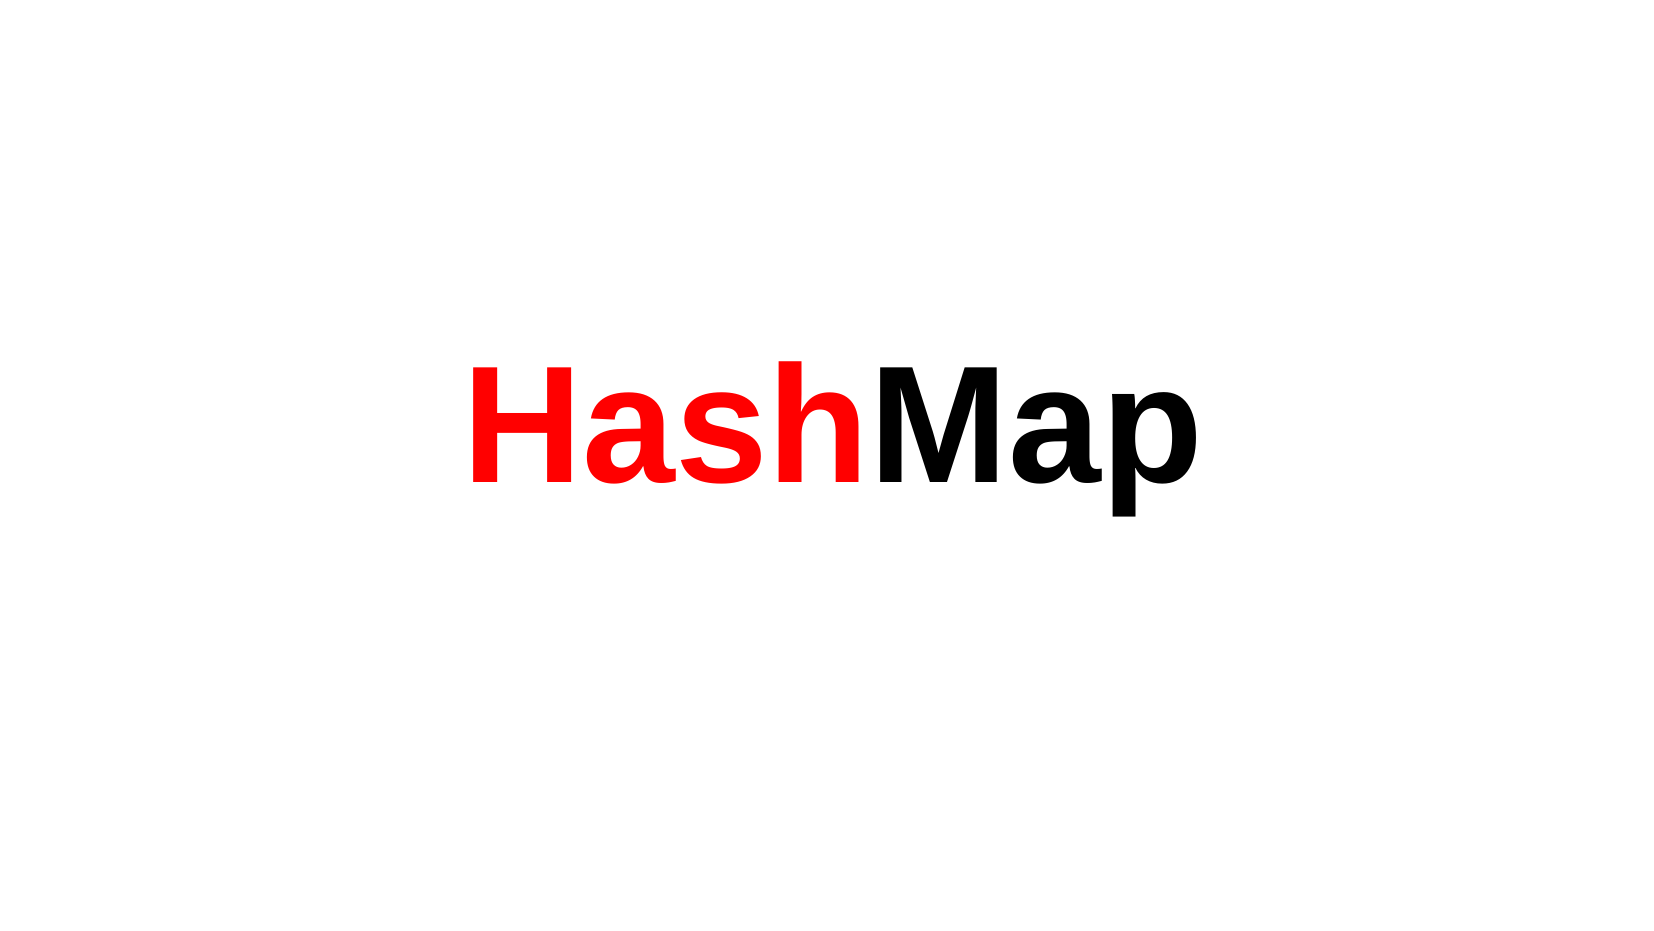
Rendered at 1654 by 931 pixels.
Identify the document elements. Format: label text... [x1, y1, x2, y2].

title HashMap [88, 331, 1577, 518]
